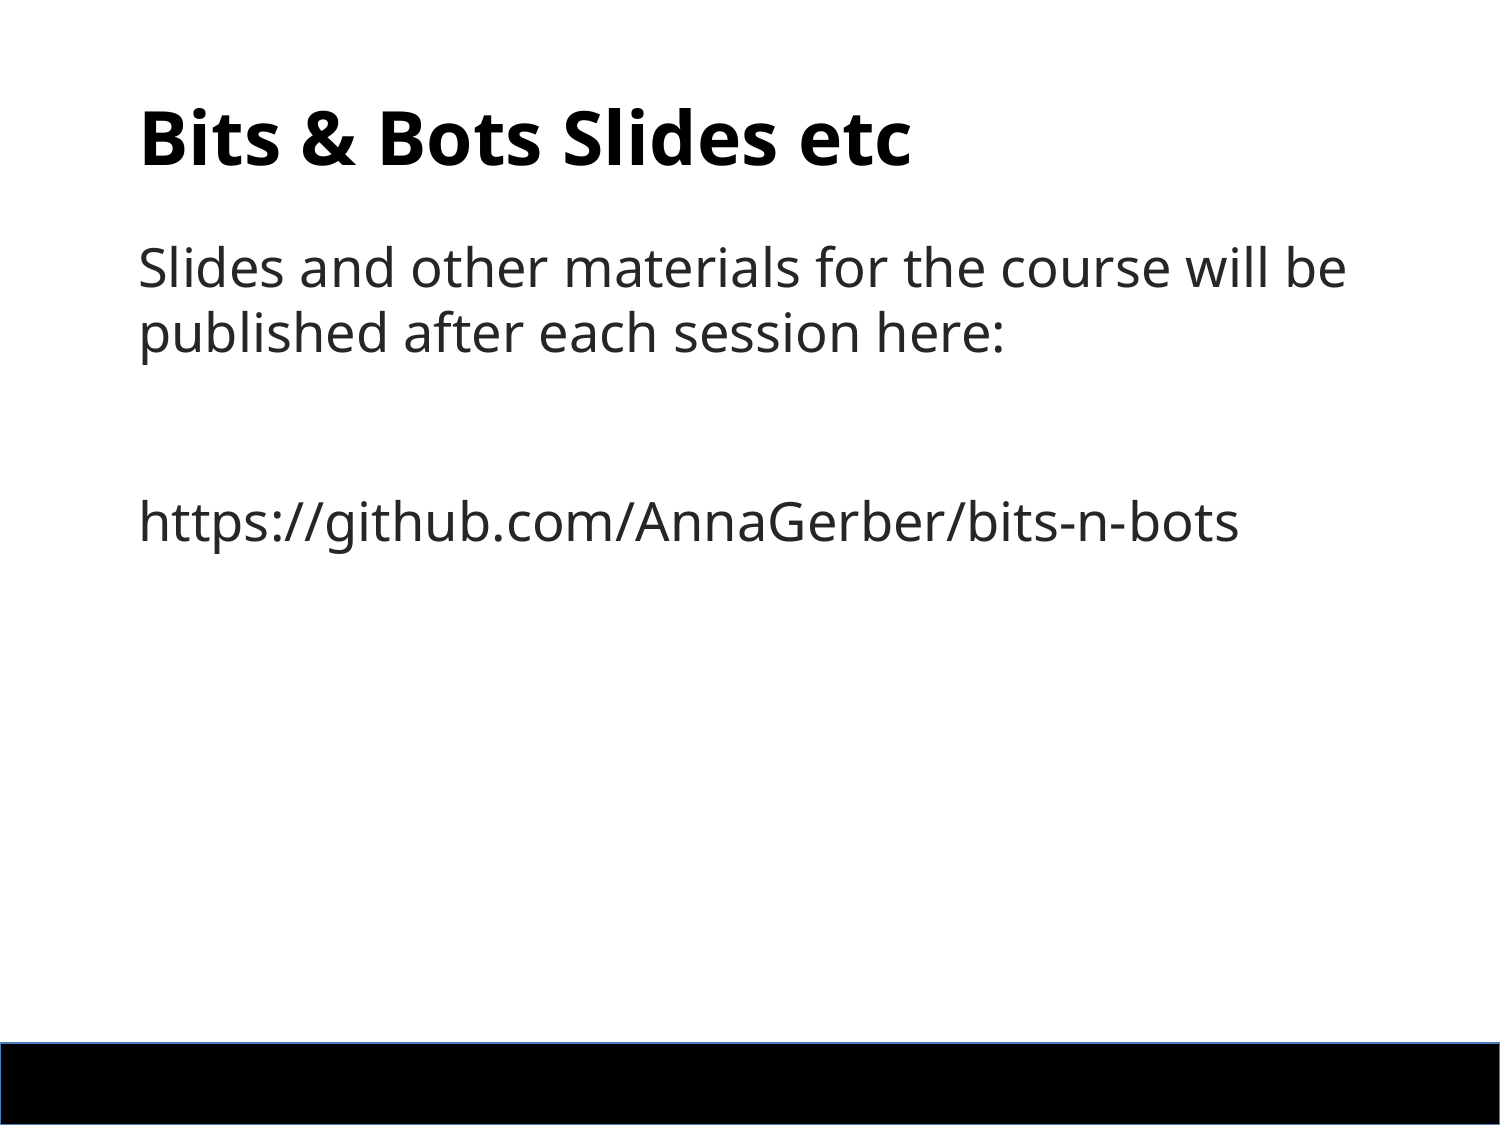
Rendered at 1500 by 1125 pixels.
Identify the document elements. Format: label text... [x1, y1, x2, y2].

list Slides and other materials for the course will be published after each session here: https://github.com/AnnaGerber/bits-n-bots [123, 225, 1383, 1005]
title Bits & Bots Slides etc [123, 82, 1383, 174]
